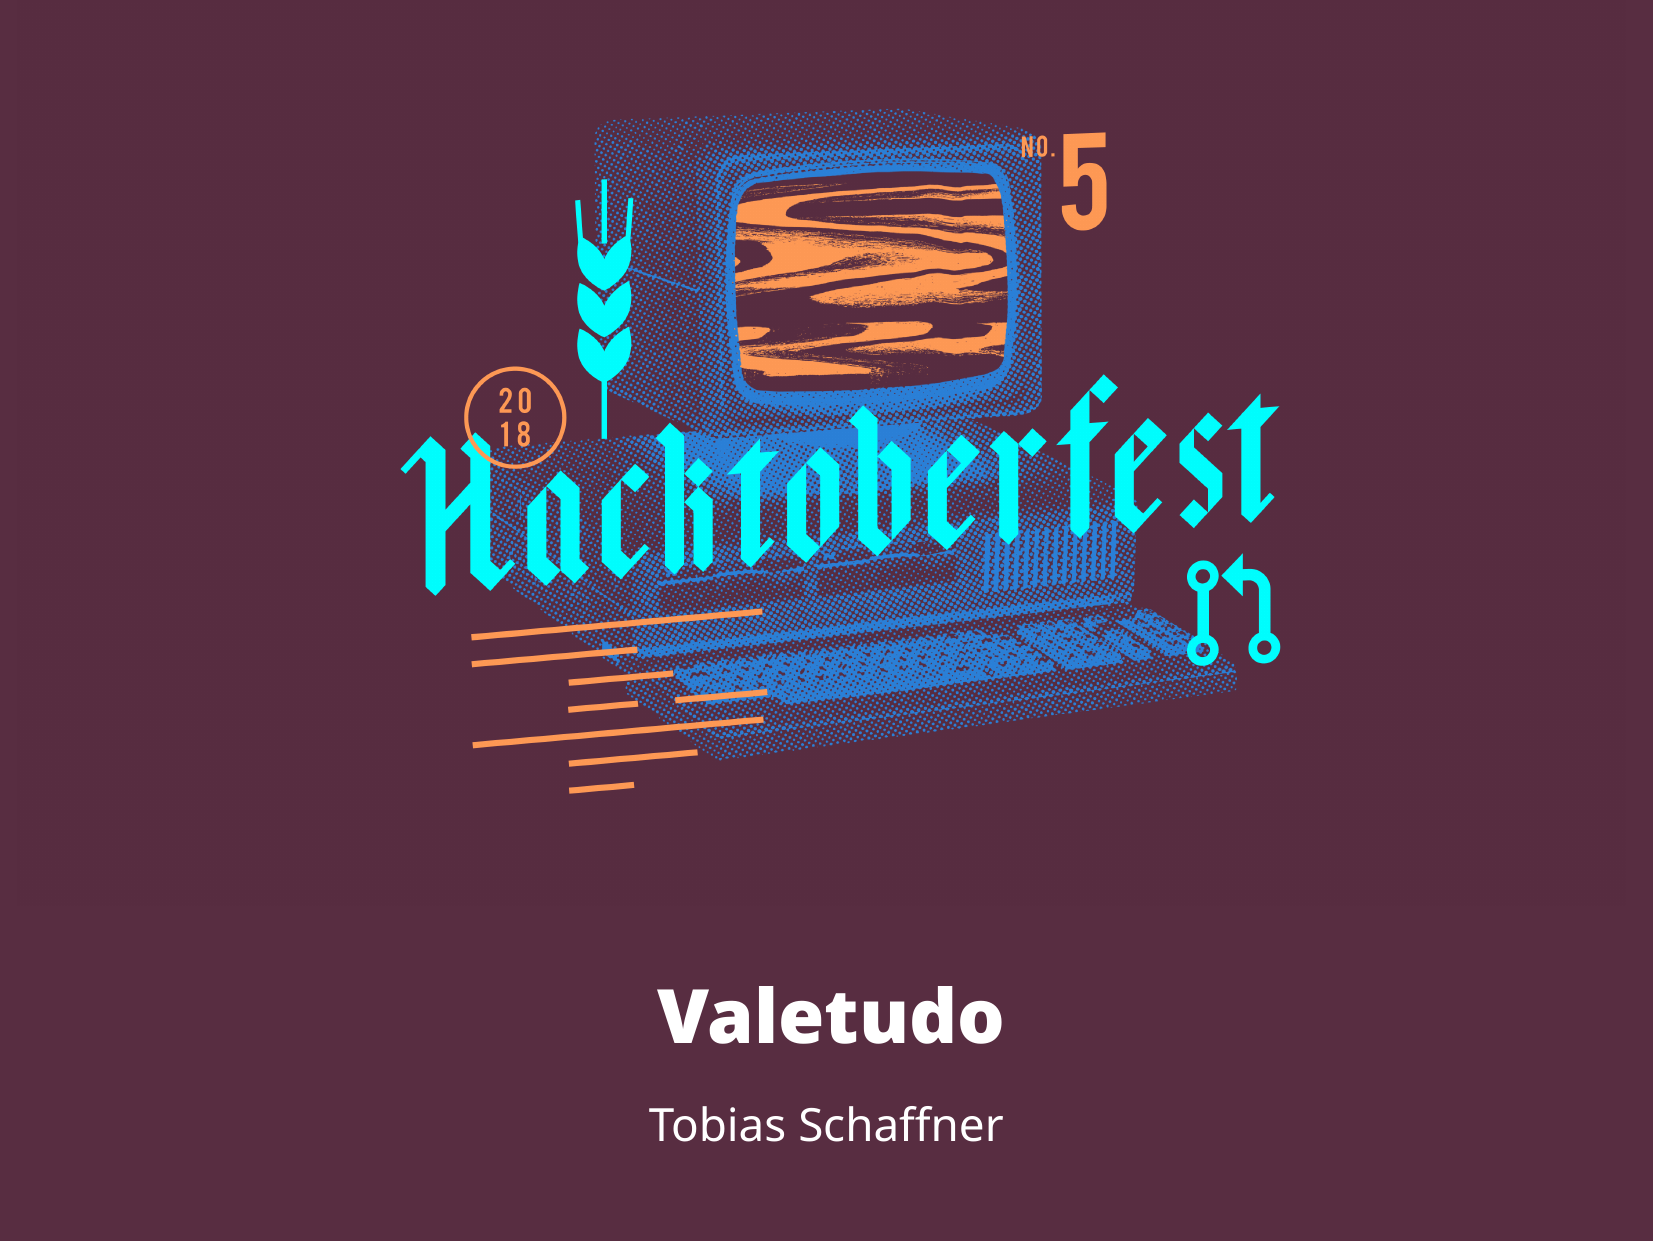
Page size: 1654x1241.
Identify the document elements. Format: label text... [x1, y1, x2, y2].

subtitle Tobias Schaffner [58, 1065, 1594, 1182]
title Valetudo [64, 918, 1600, 1060]
picture [17, 0, 1626, 906]
